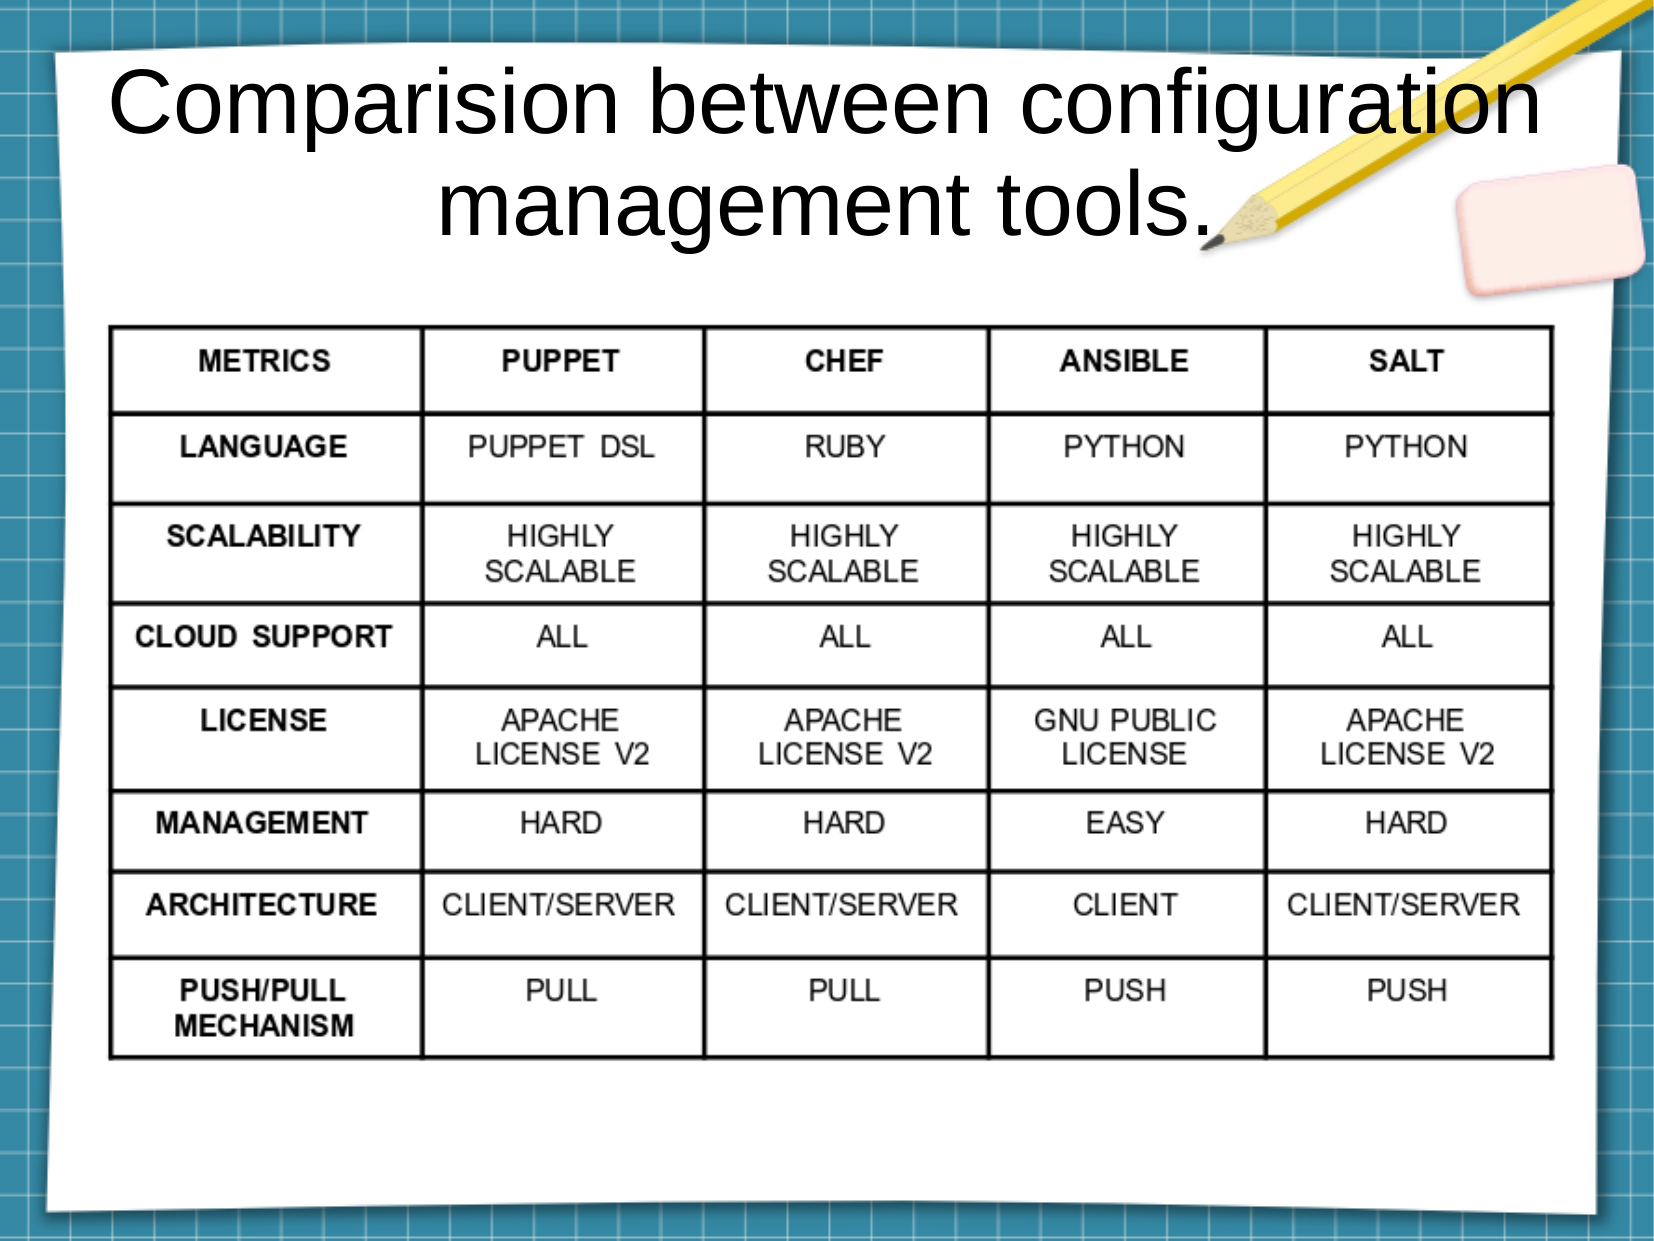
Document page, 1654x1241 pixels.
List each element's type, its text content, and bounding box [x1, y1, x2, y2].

title Comparision between configuration management tools. [82, 49, 1571, 257]
picture [0, 0, 1654, 1241]
list [82, 290, 1571, 1010]
